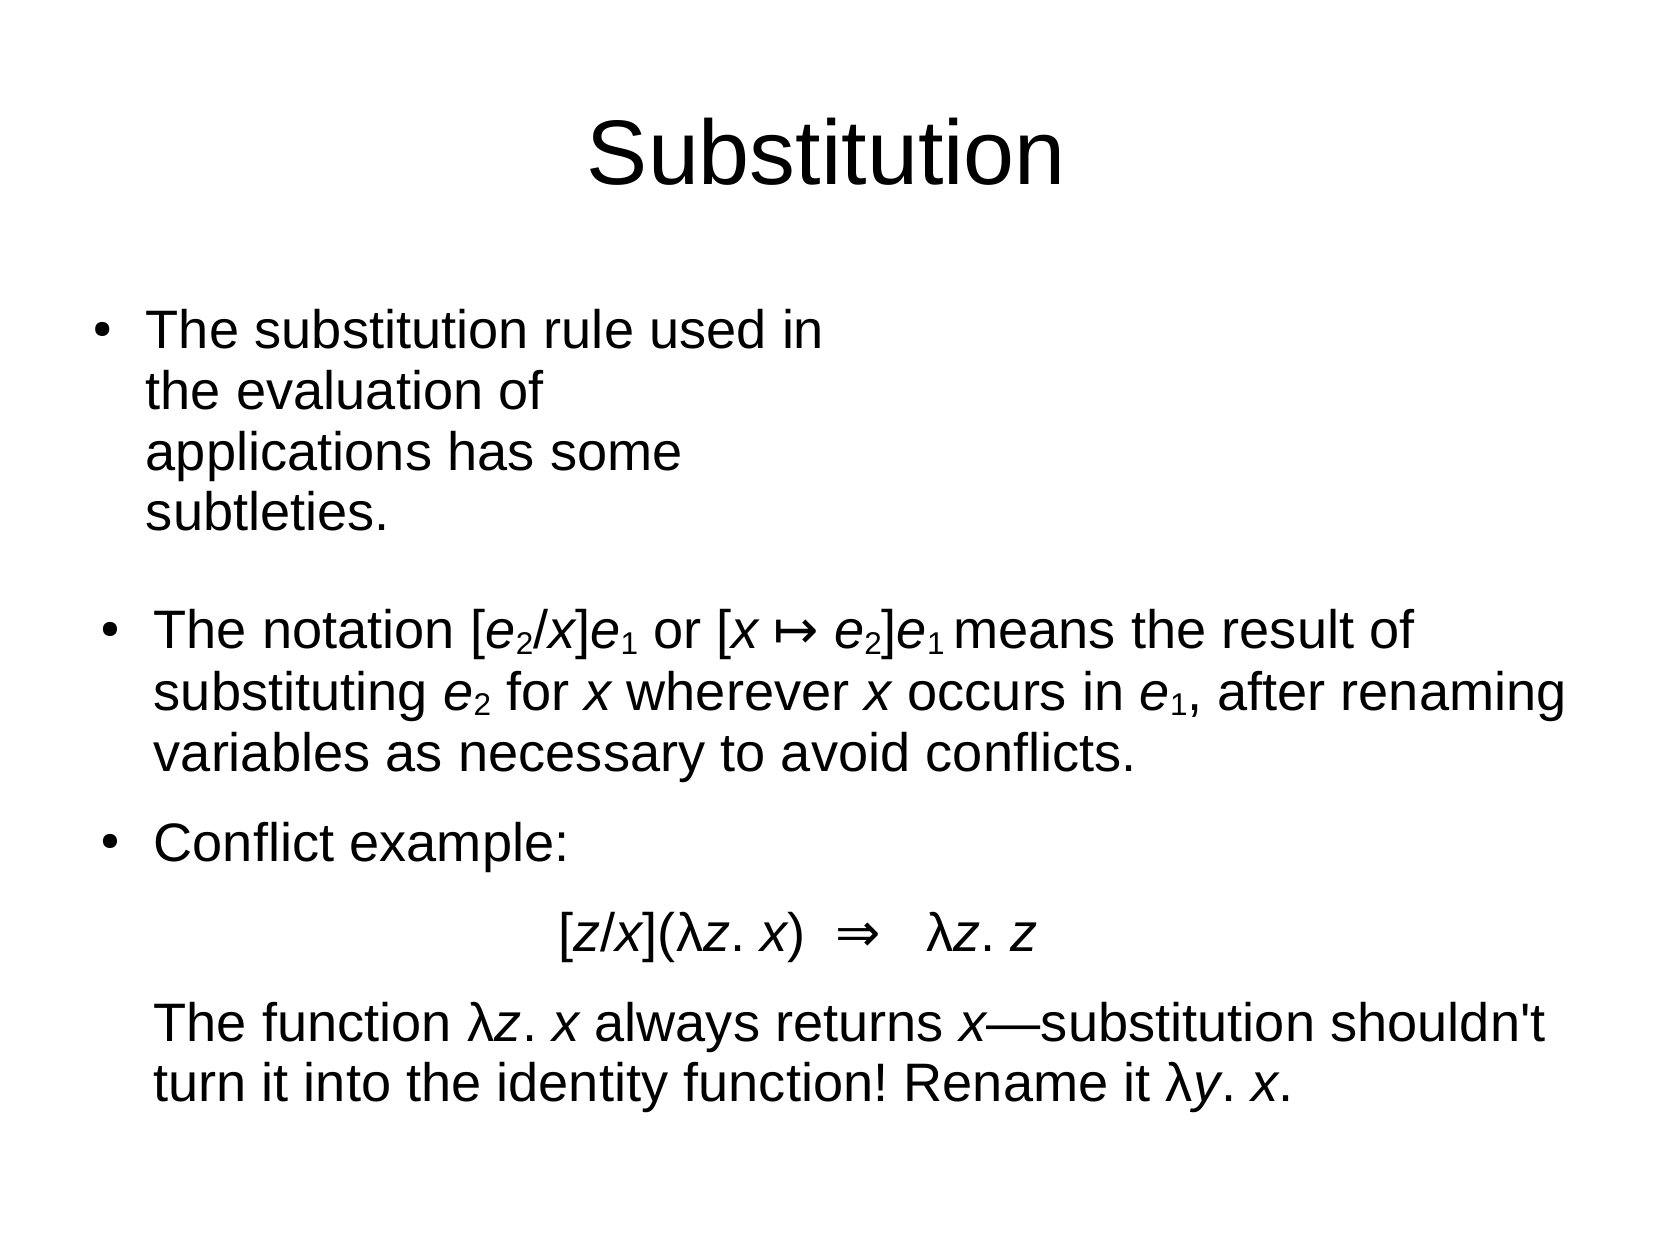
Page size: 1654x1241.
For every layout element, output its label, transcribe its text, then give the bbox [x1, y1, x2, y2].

list The notation [e2/x]e1 or [x ↦ e2]e1 means the result of substituting e2 for x wherever x occurs in e1, after renaming variables as necessary to avoid conflicts. Conflict example: [z/x](λz. x) ⇒ λz. z The function λz. x always returns x—substitution shouldn't turn it into the identity function! Rename it λy. x. [82, 600, 1621, 1147]
text_box The substitution rule used in the evaluation of applications has some subtleties. [75, 300, 841, 543]
title Substitution [82, 49, 1571, 257]
